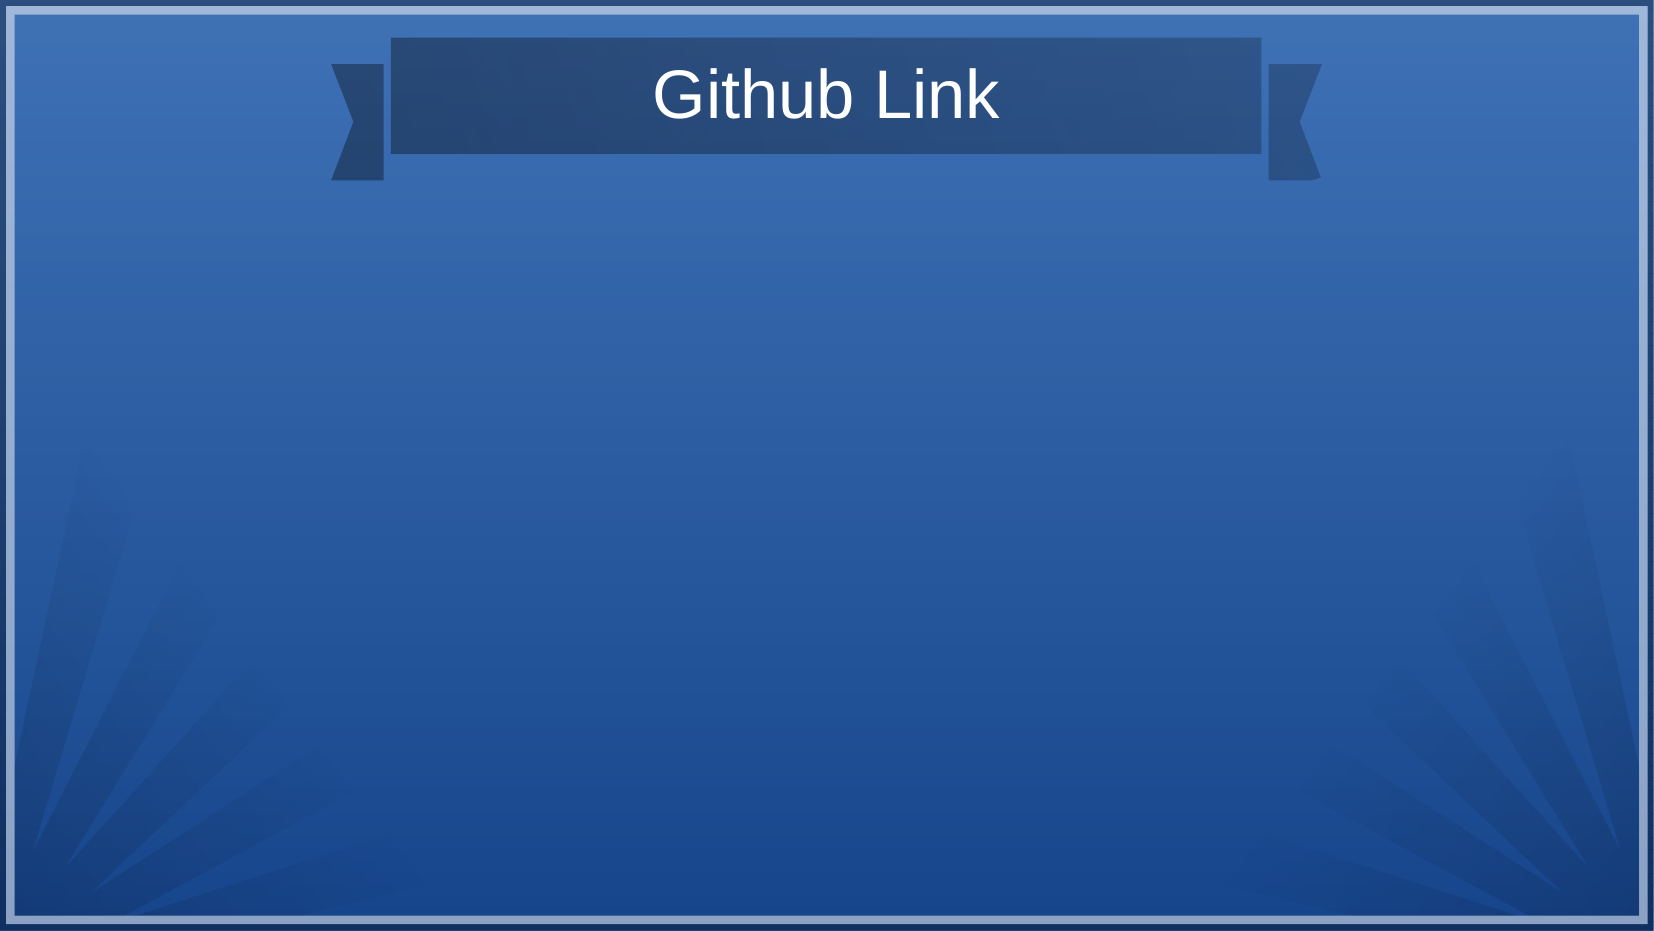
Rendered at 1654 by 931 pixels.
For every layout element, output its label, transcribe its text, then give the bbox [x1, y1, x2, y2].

title Github Link [389, 35, 1264, 154]
